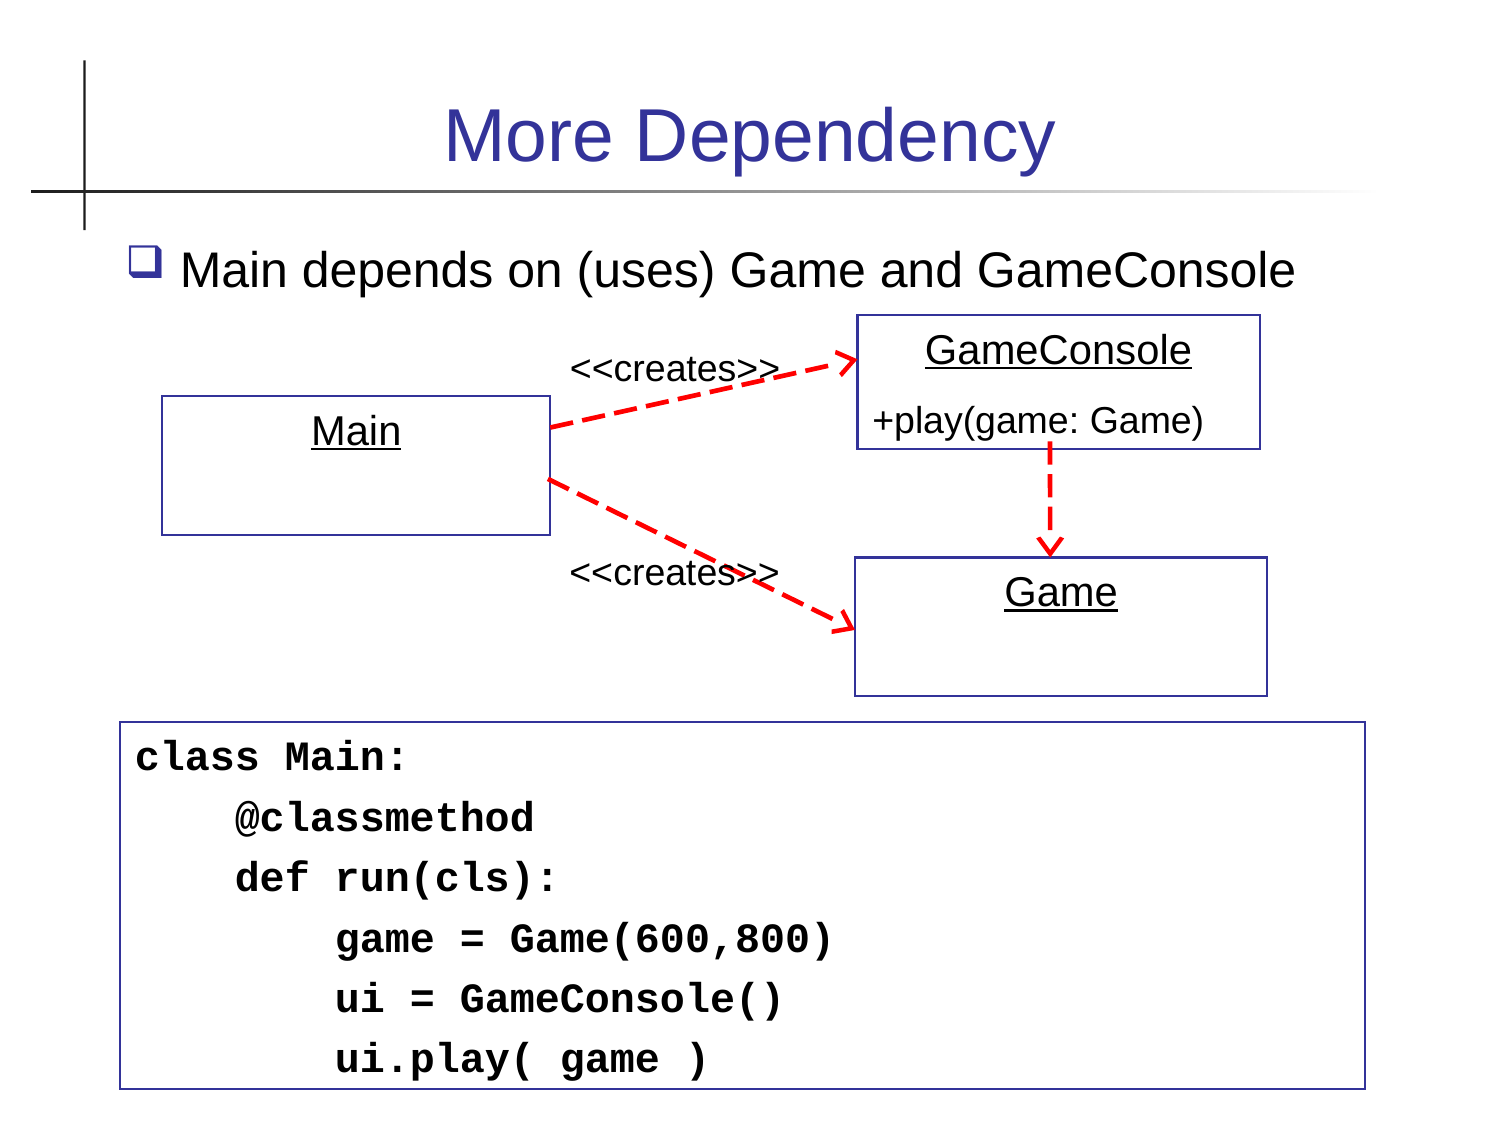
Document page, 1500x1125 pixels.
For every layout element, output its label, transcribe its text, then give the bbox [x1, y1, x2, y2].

text_box GameConsole +play(game: Game) [857, 315, 1260, 449]
text_box class Main: @classmethod def run(cls): game = Game(600,800) ui = GameConsole() ui.play( game ) [120, 721, 1366, 1090]
text_box <<creates>> [554, 540, 796, 601]
text_box <<creates>> [554, 336, 796, 397]
text_box Game [854, 557, 1268, 697]
title More Dependency [100, 42, 1400, 185]
text_box Main [162, 396, 550, 535]
list Main depends on (uses) Game and GameConsole [110, 229, 1411, 331]
